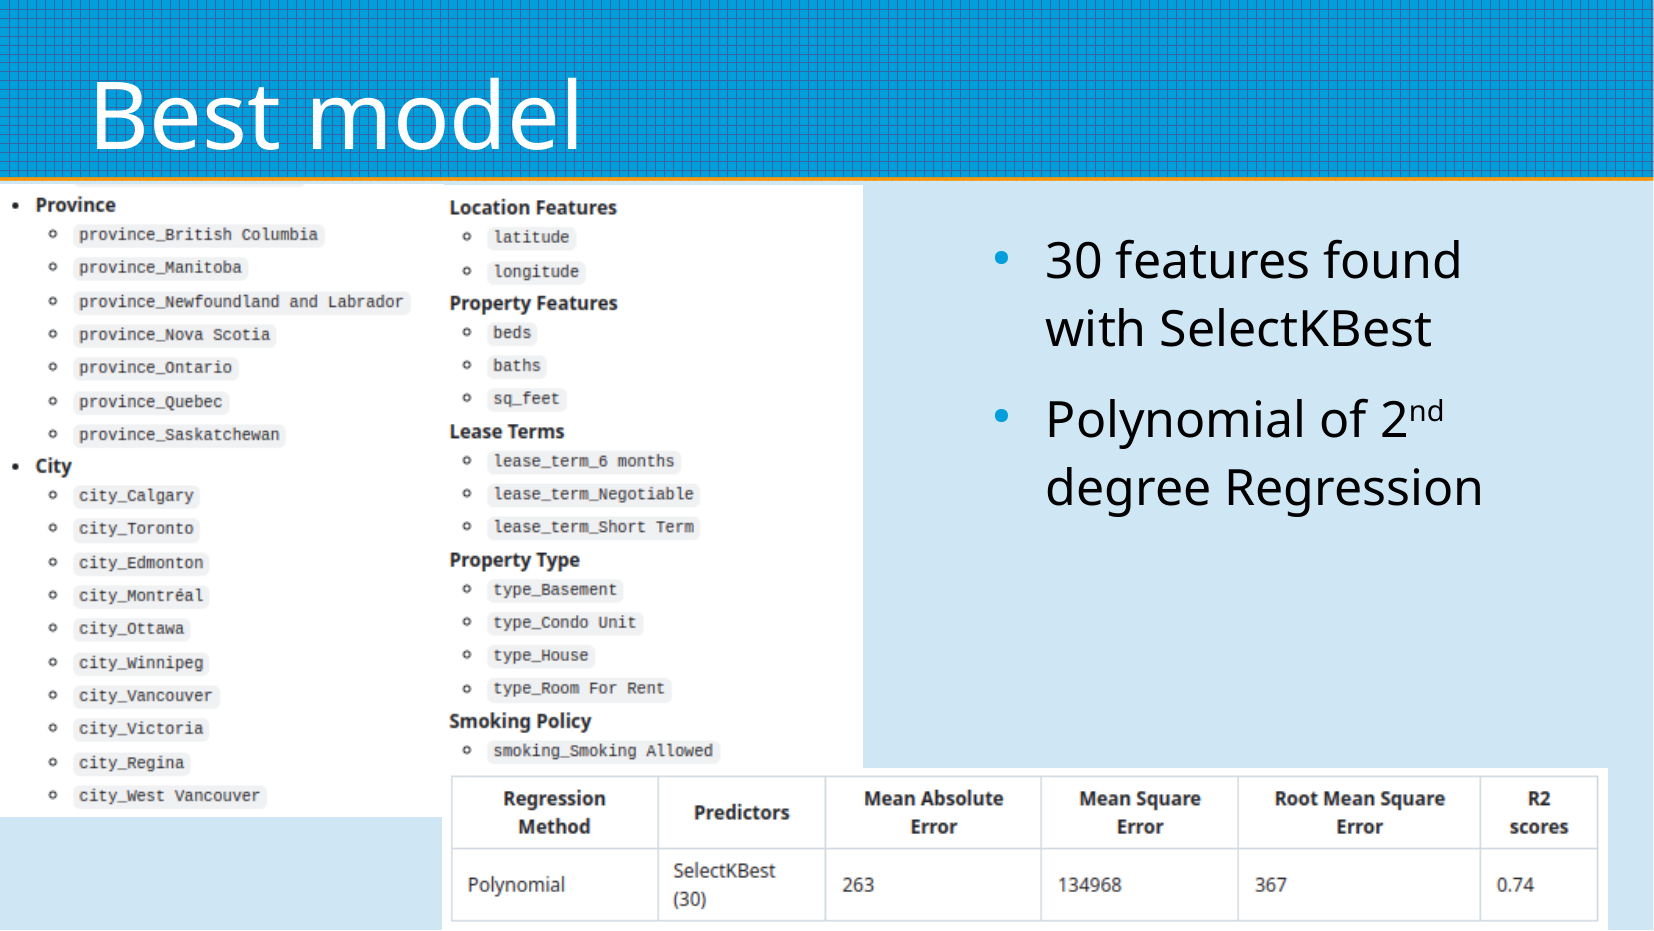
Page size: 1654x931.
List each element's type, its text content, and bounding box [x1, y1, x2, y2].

list 30 features found with SelectKBest Polynomial of 2nd degree Regression [975, 225, 1552, 676]
title Best model [88, 14, 1565, 178]
picture [0, 184, 1608, 931]
